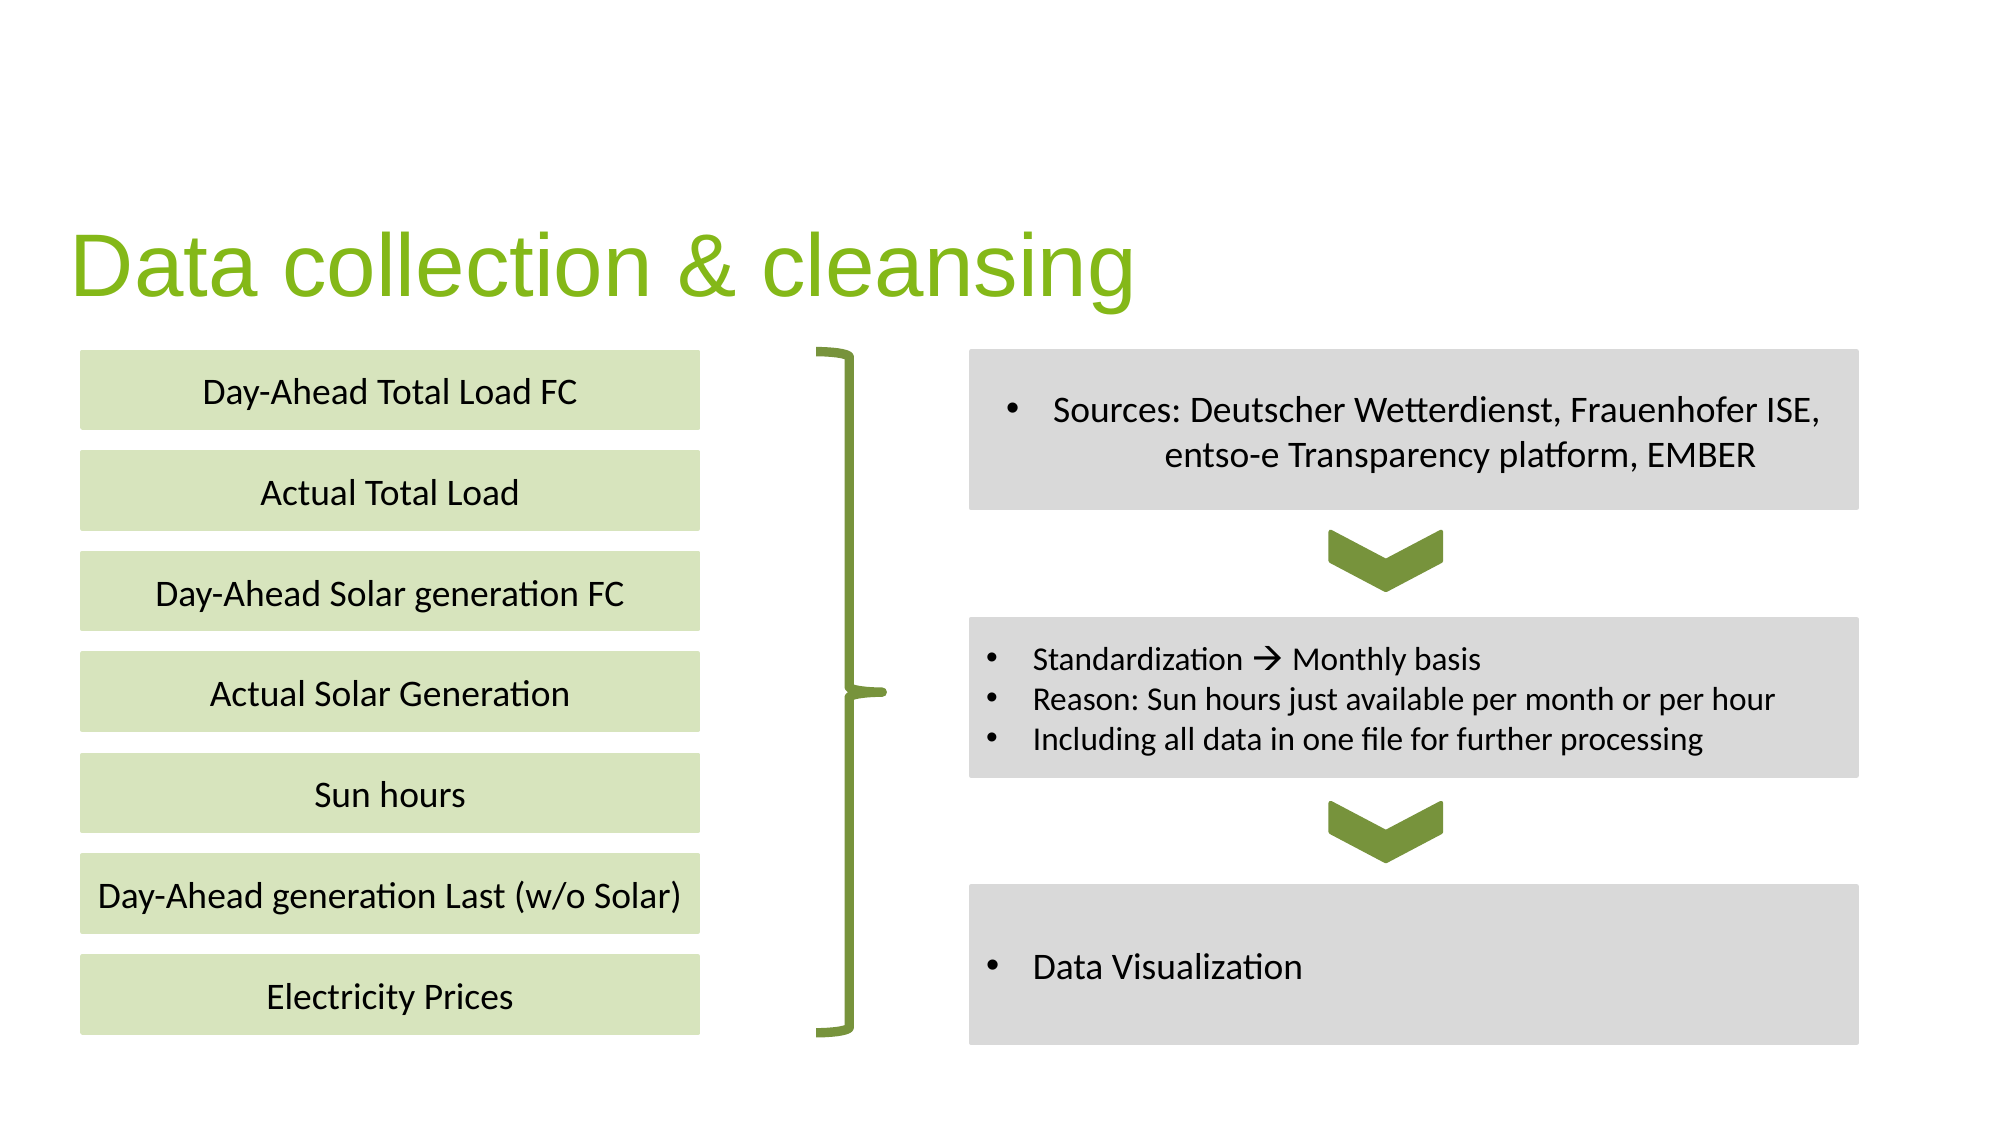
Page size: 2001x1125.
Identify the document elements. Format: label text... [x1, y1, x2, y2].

text_box Actual Solar Generation [82, 654, 698, 730]
text_box Sources: Deutscher Wetterdienst, Frauenhofer ISE, entso-e Transparency platform, EMBER [971, 352, 1857, 508]
text_box Day-Ahead Total Load FC [82, 352, 698, 428]
text_box Sun hours [82, 755, 698, 831]
text_box Standardization  Monthly basis Reason: Sun hours just available per month or per hour Including all data in one file for further processing [971, 619, 1857, 776]
text_box Day-Ahead generation Last (w/o Solar) [82, 855, 698, 932]
text_box Data Visualization [971, 886, 1857, 1043]
text_box [1330, 802, 1442, 862]
text_box [1330, 531, 1442, 591]
title Data collection & cleansing [55, 200, 1946, 311]
text_box Electricity Prices [82, 957, 698, 1033]
text_box Actual Total Load [82, 452, 698, 528]
text_box Day-Ahead Solar generation FC [82, 553, 698, 629]
